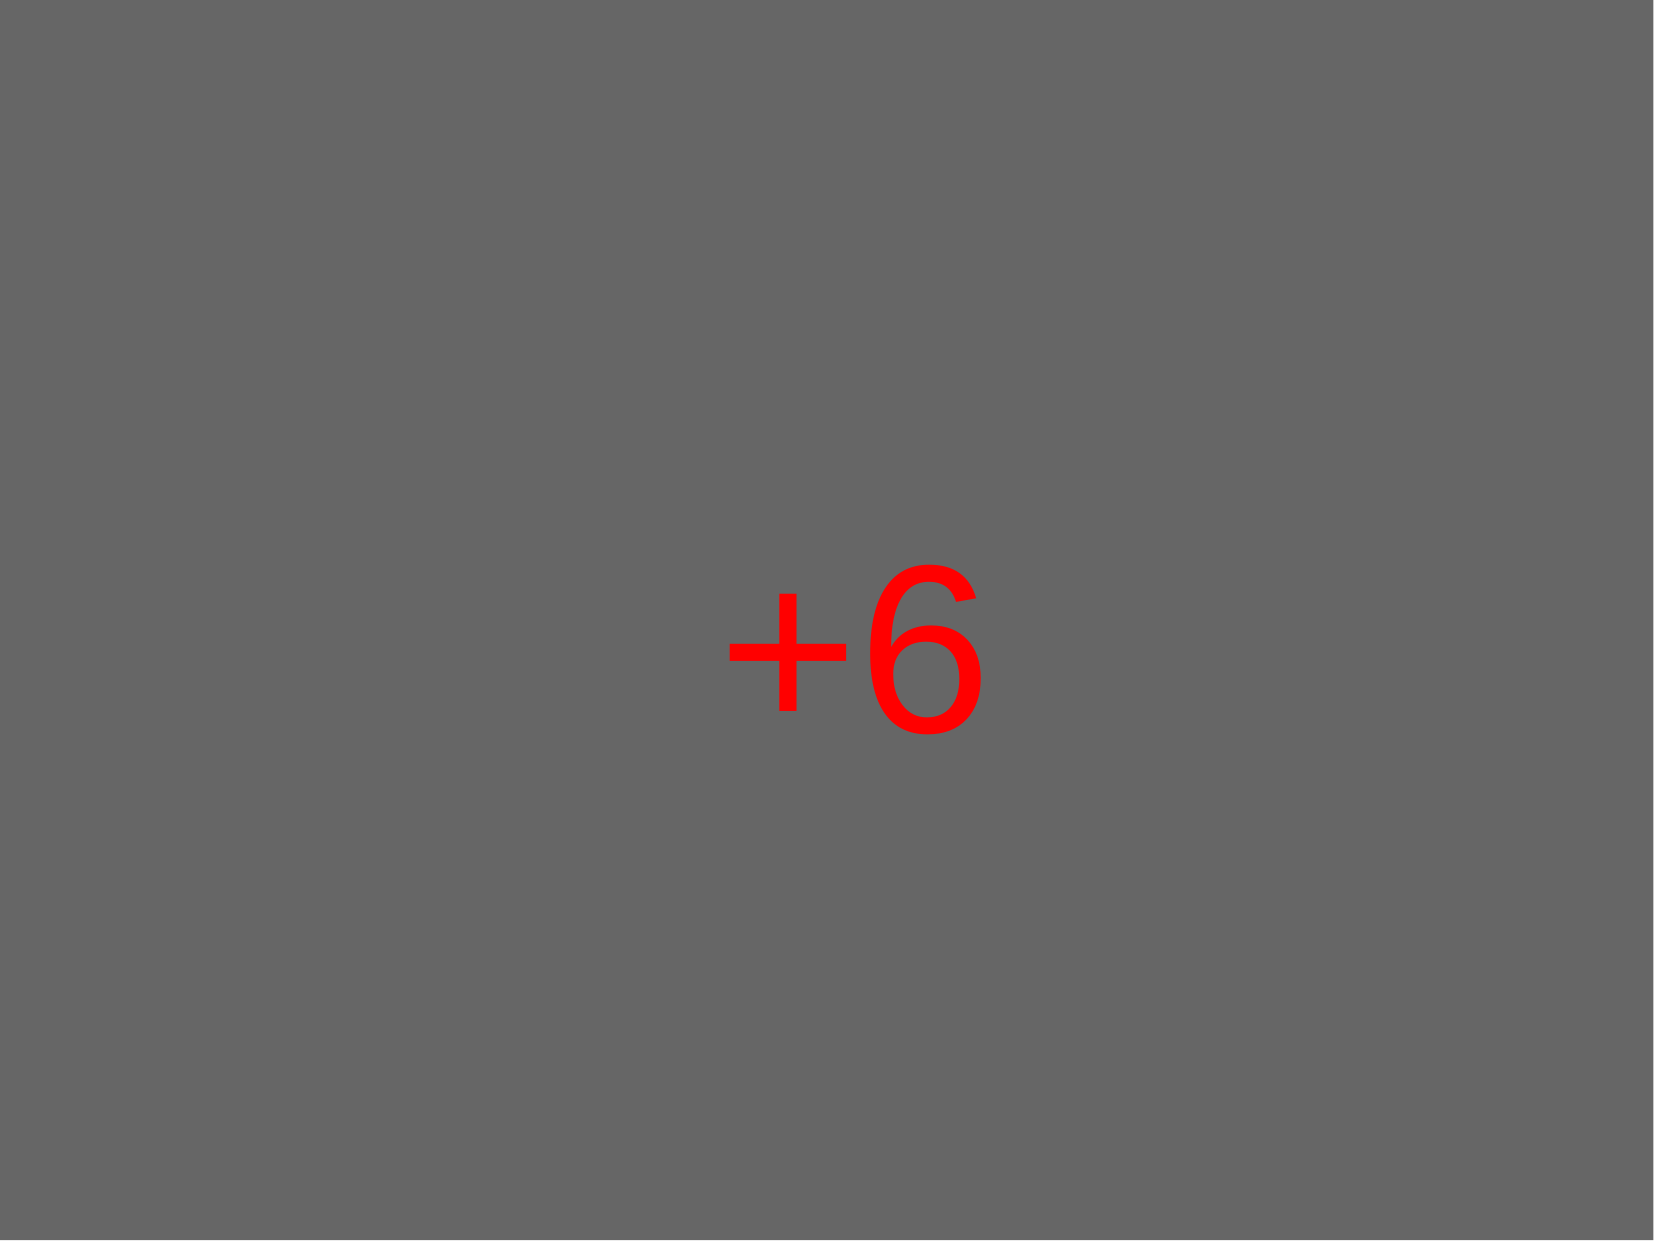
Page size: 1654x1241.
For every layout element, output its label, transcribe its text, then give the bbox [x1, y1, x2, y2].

text_box +6 [703, 507, 1040, 791]
text_box [0, 0, 1654, 1241]
